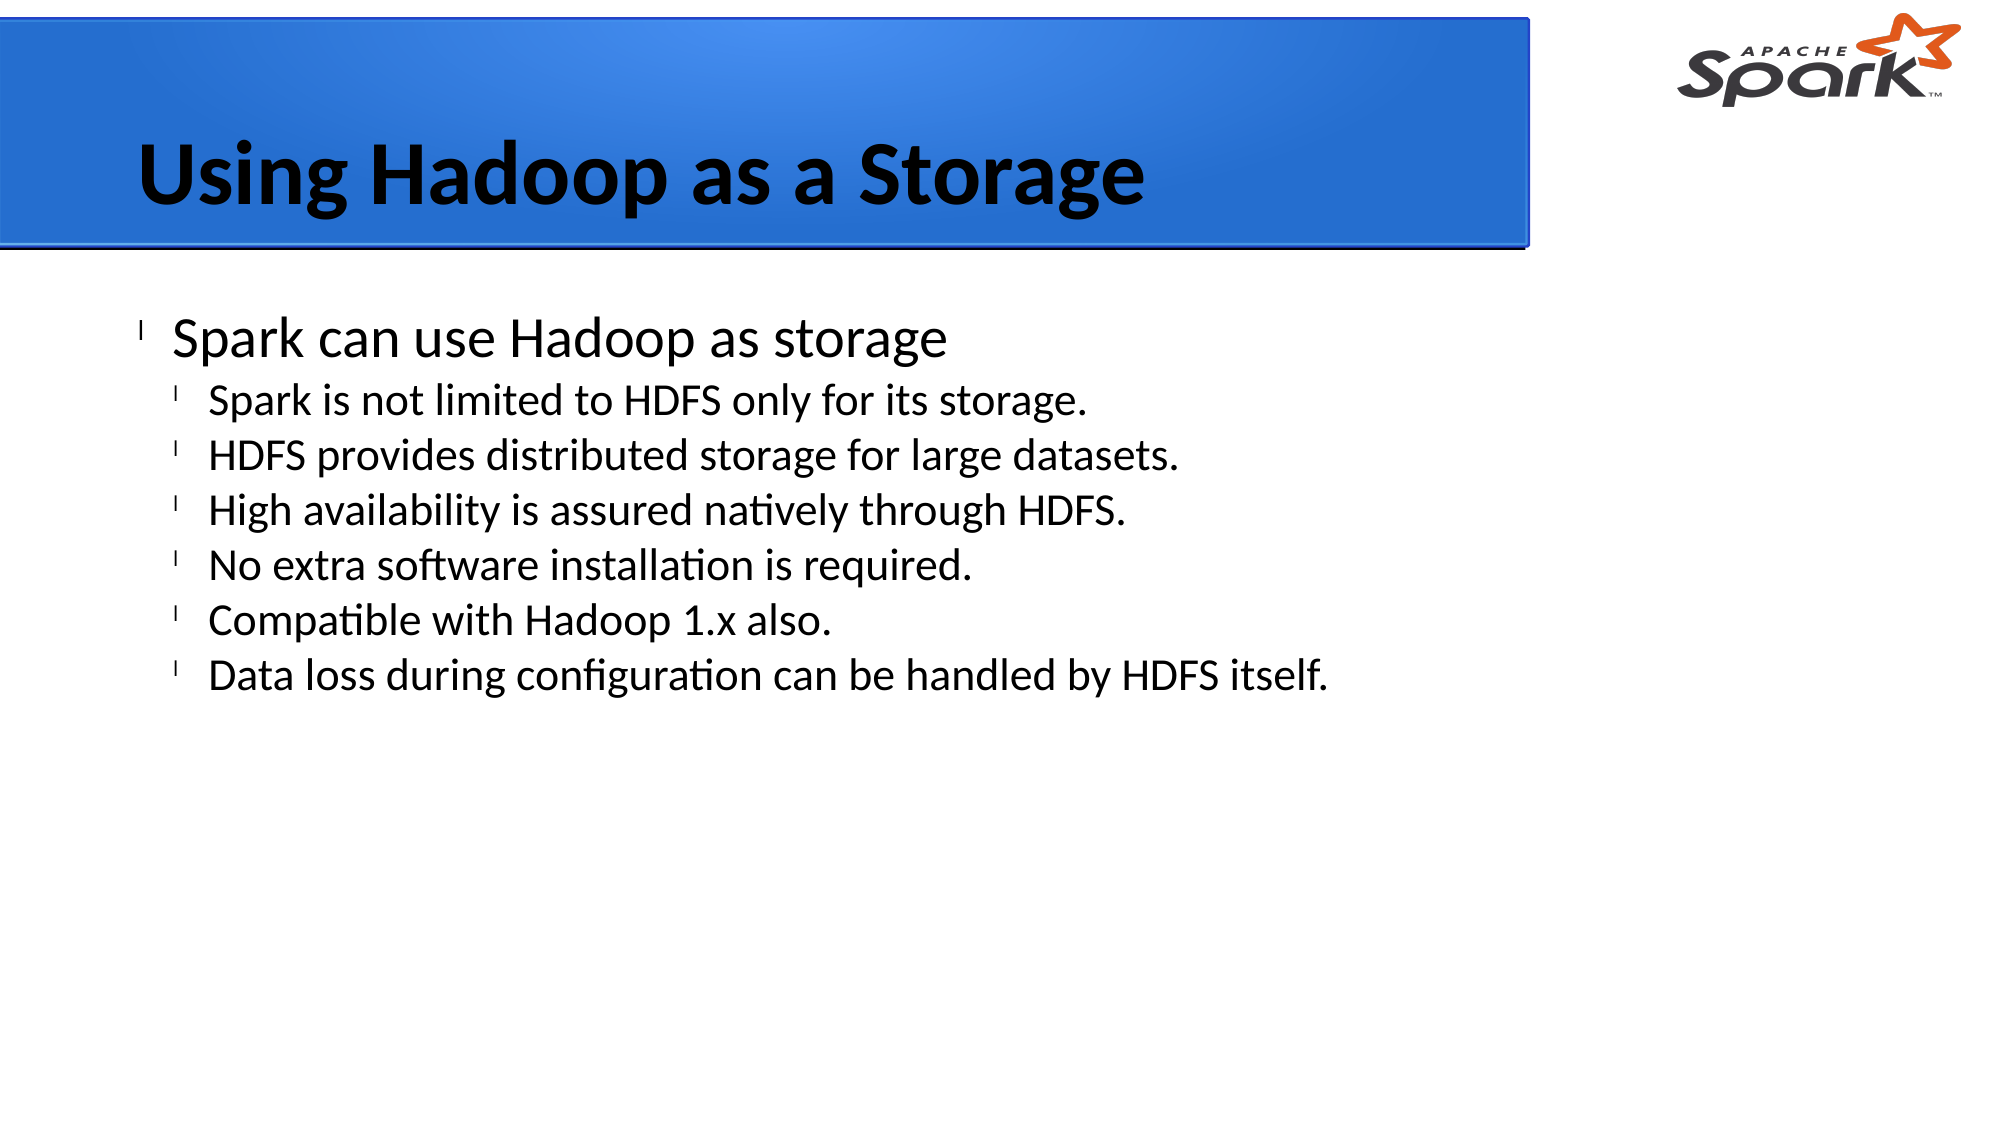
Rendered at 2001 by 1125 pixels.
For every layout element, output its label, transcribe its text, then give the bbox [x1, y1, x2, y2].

picture [1677, 13, 1961, 107]
text_box Spark can use Hadoop as storage Spark is not limited to HDFS only for its storage. HDFS provides distributed storage for large datasets. High availability is assured natively through HDFS. No extra software installation is required. Compatible with Hadoop 1.x also. Data loss during configuration can be handled by HDFS itself. [137, 299, 1863, 1013]
text_box Using Hadoop as a Storage [137, 59, 1863, 277]
